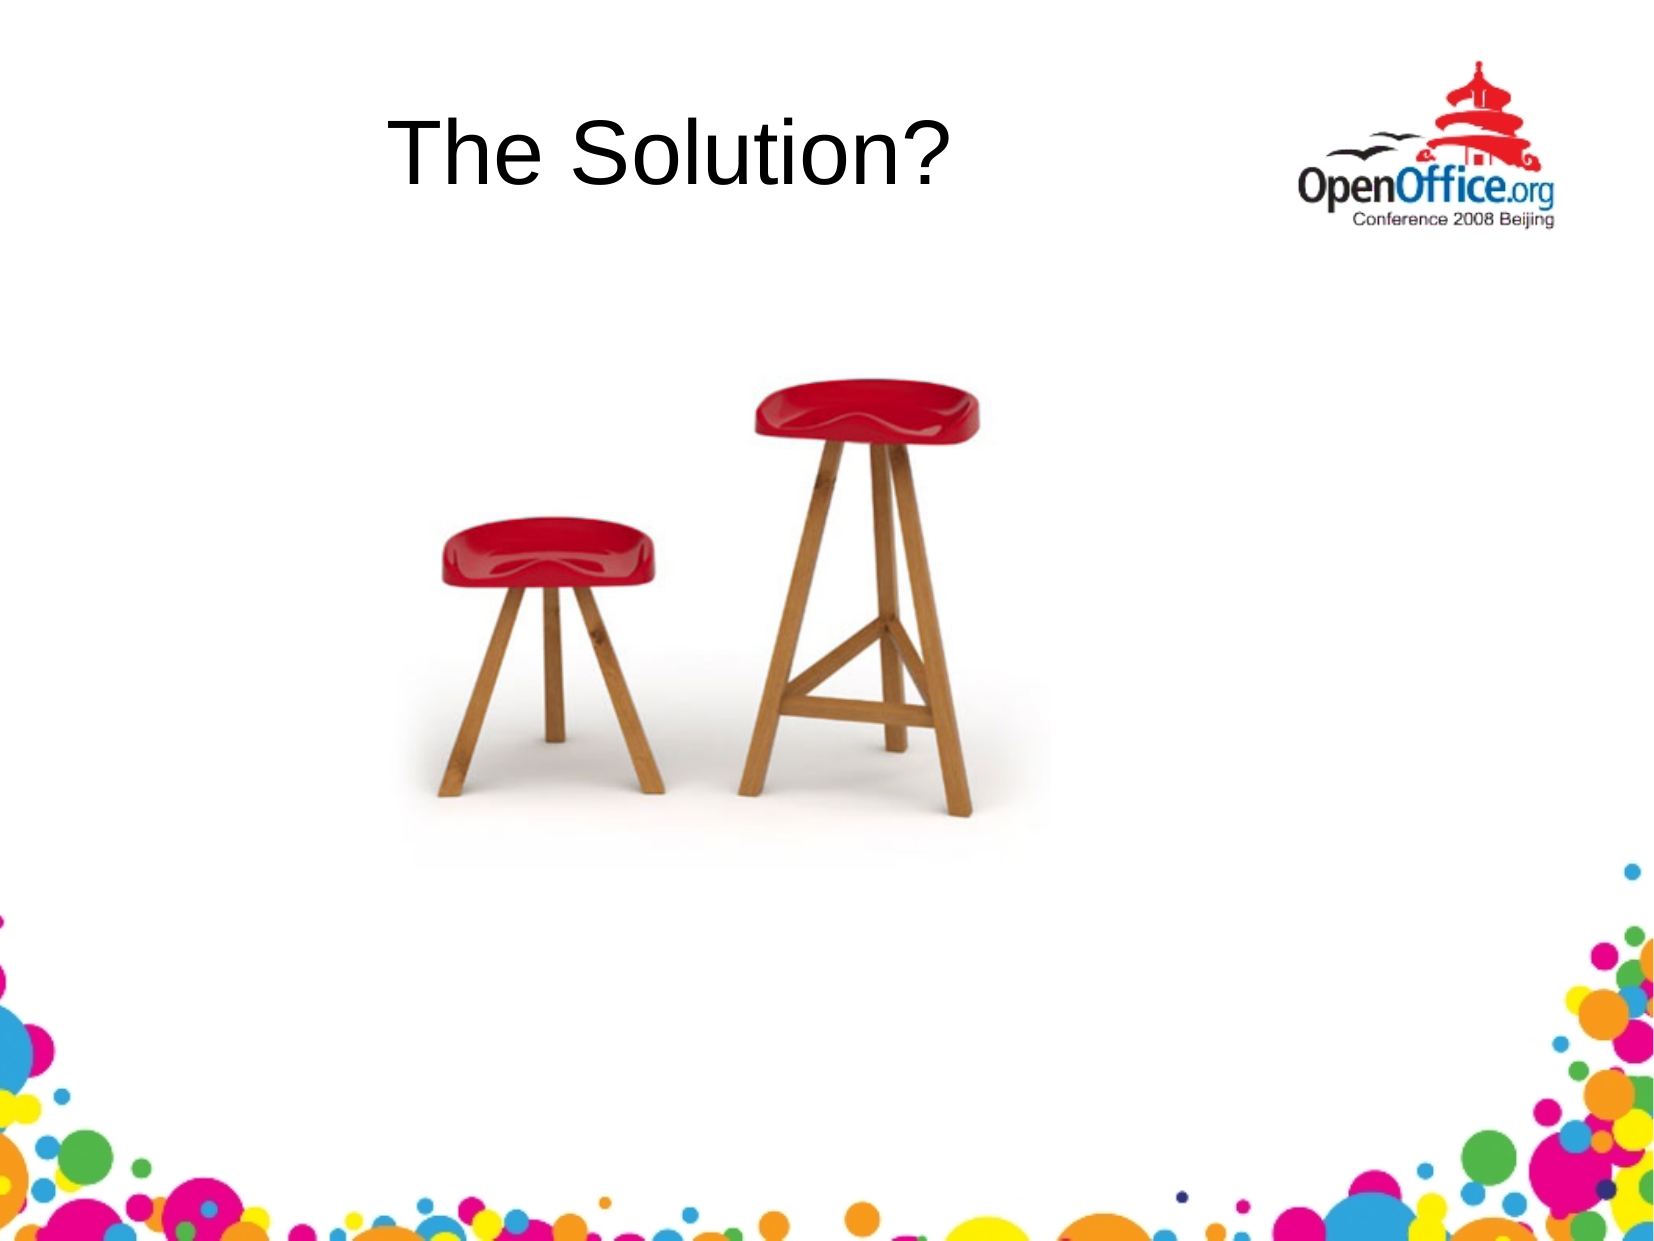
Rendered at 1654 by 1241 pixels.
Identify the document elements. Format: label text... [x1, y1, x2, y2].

title The Solution? [82, 56, 1258, 250]
picture [0, 337, 1654, 1241]
picture [1285, 51, 1569, 250]
